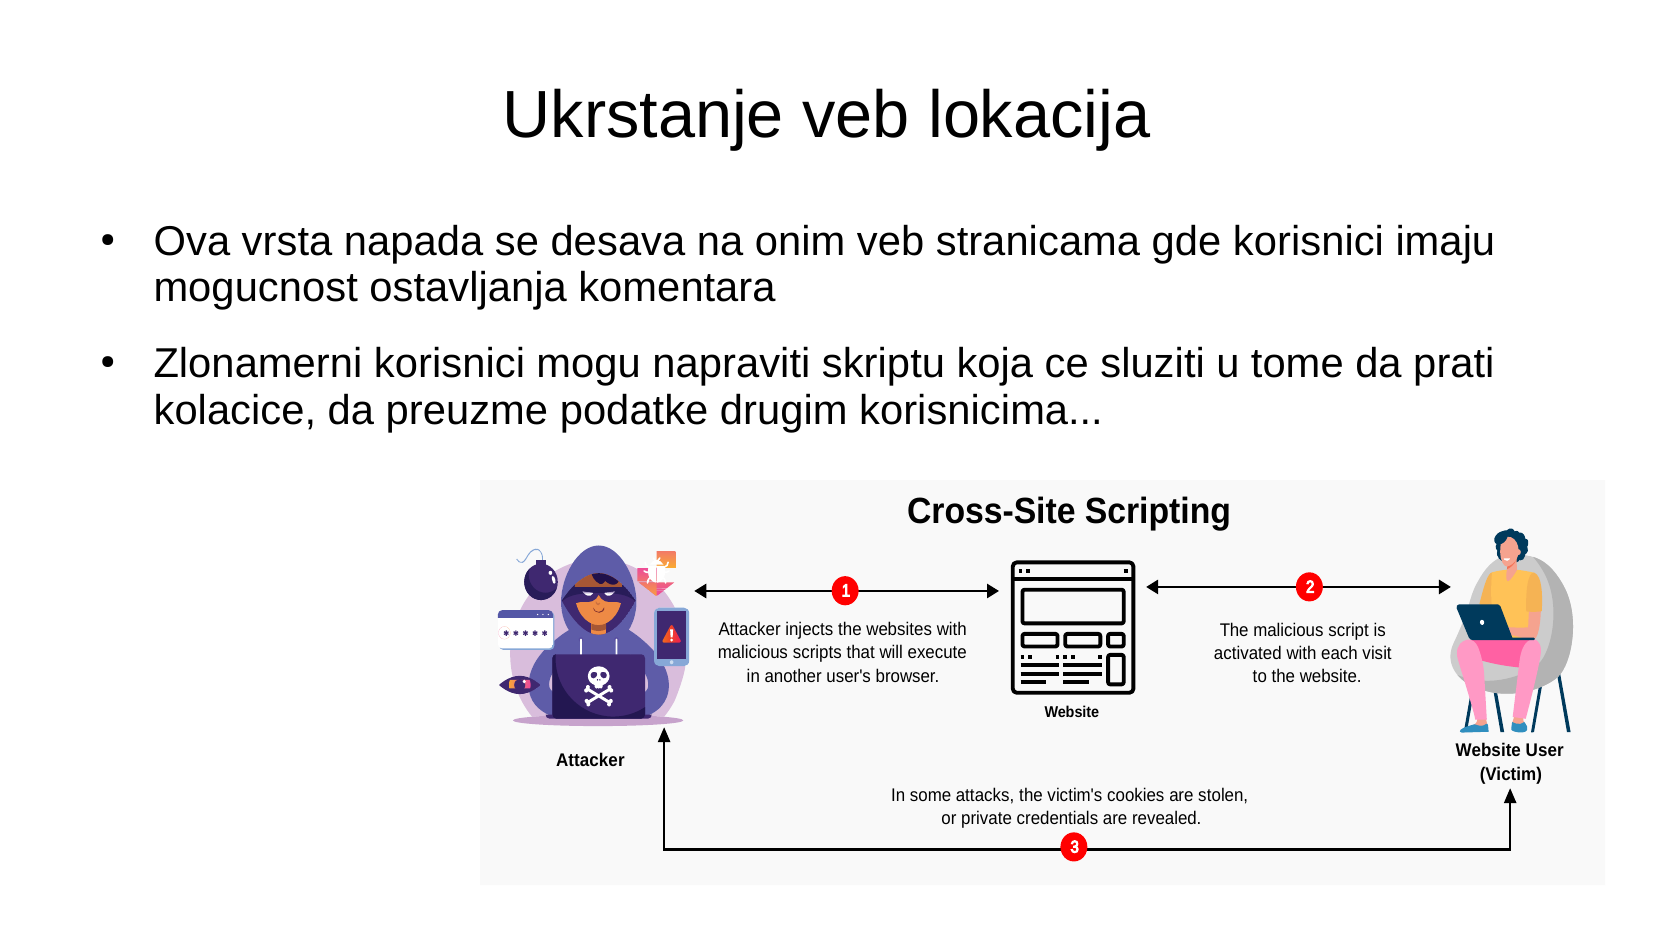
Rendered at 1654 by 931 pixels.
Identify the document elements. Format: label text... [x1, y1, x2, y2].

title Ukrstanje veb lokacija [82, 37, 1571, 193]
picture [480, 480, 1606, 886]
list Ova vrsta napada se desava na onim veb stranicama gde korisnici imaju mogucnost ostavljanja komentara Zlonamerni korisnici mogu napraviti skriptu koja ce sluziti u tome da prati kolacice, da preuzme podatke drugim korisnicima... [82, 217, 1571, 758]
